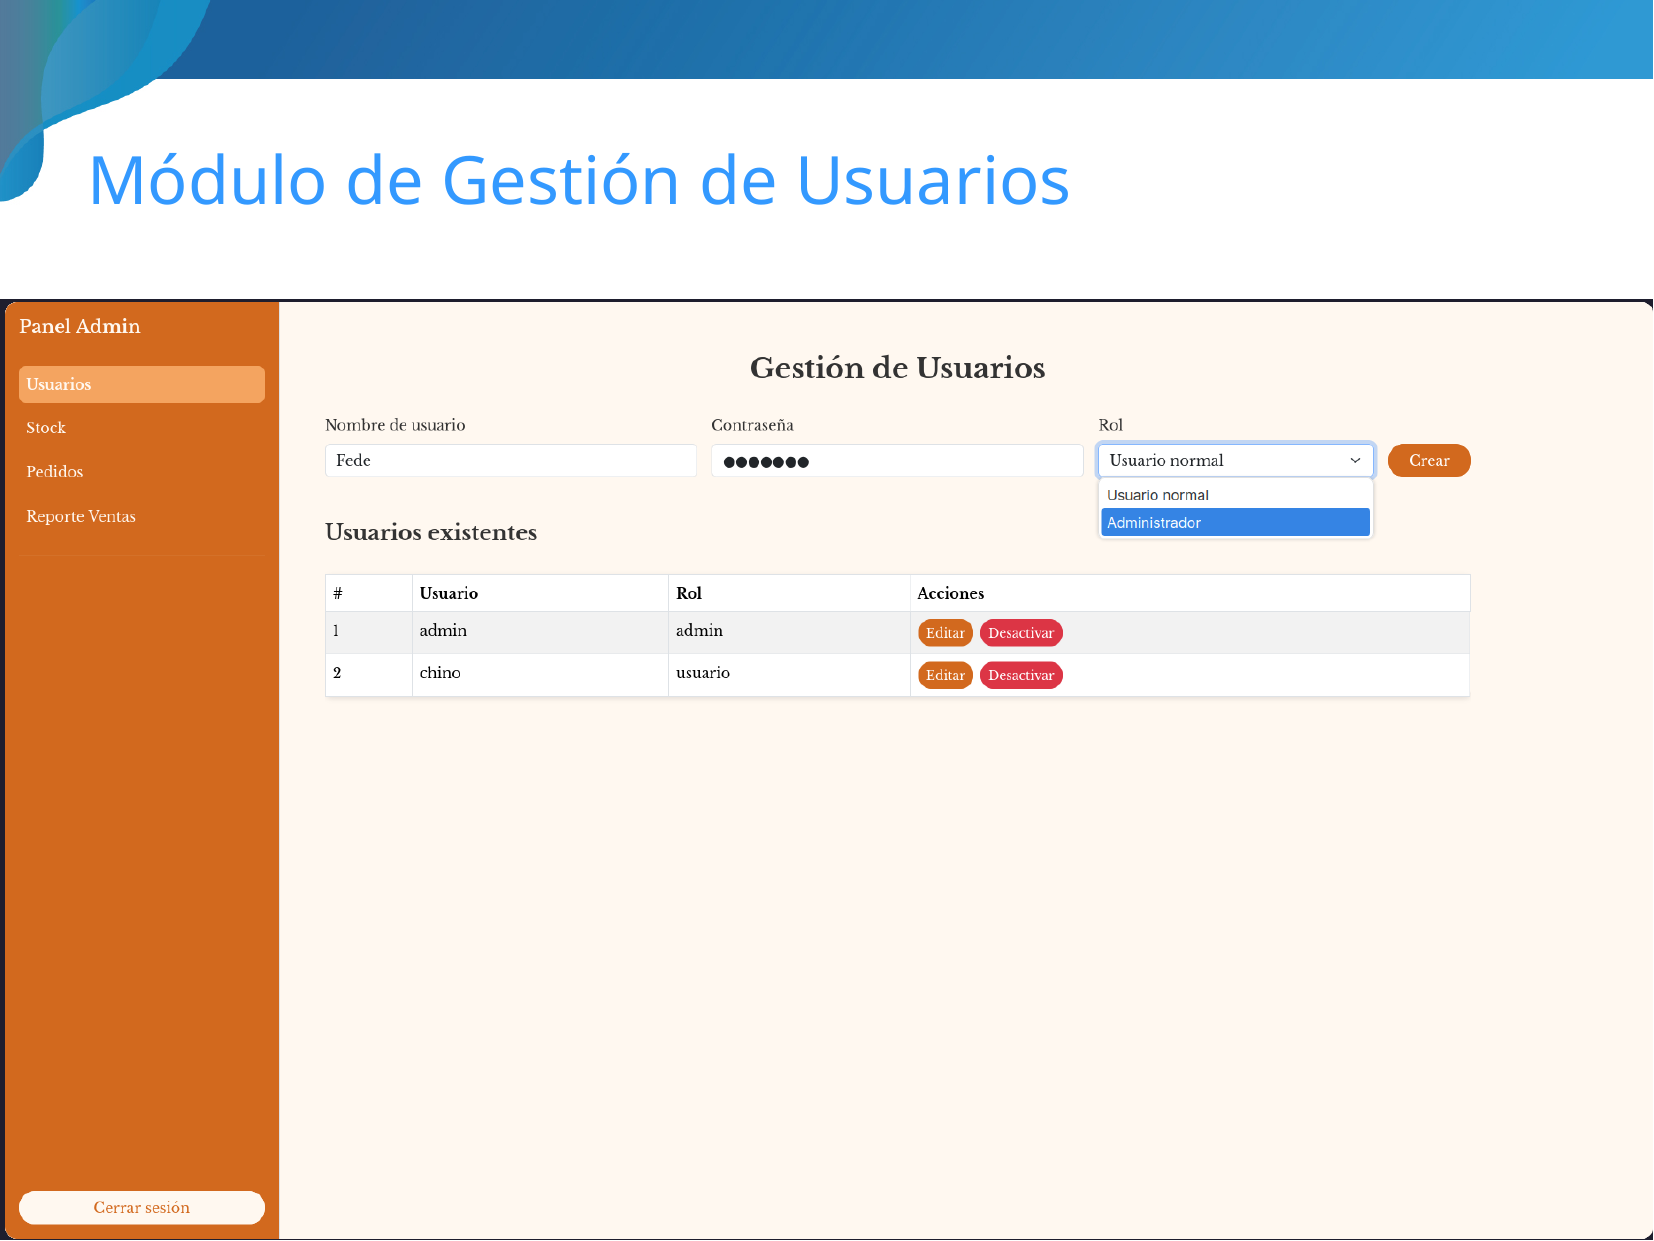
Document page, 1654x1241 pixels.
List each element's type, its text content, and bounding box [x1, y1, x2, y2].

title Módulo de Gestión de Usuarios [87, 75, 1576, 283]
picture [0, 0, 1653, 1241]
